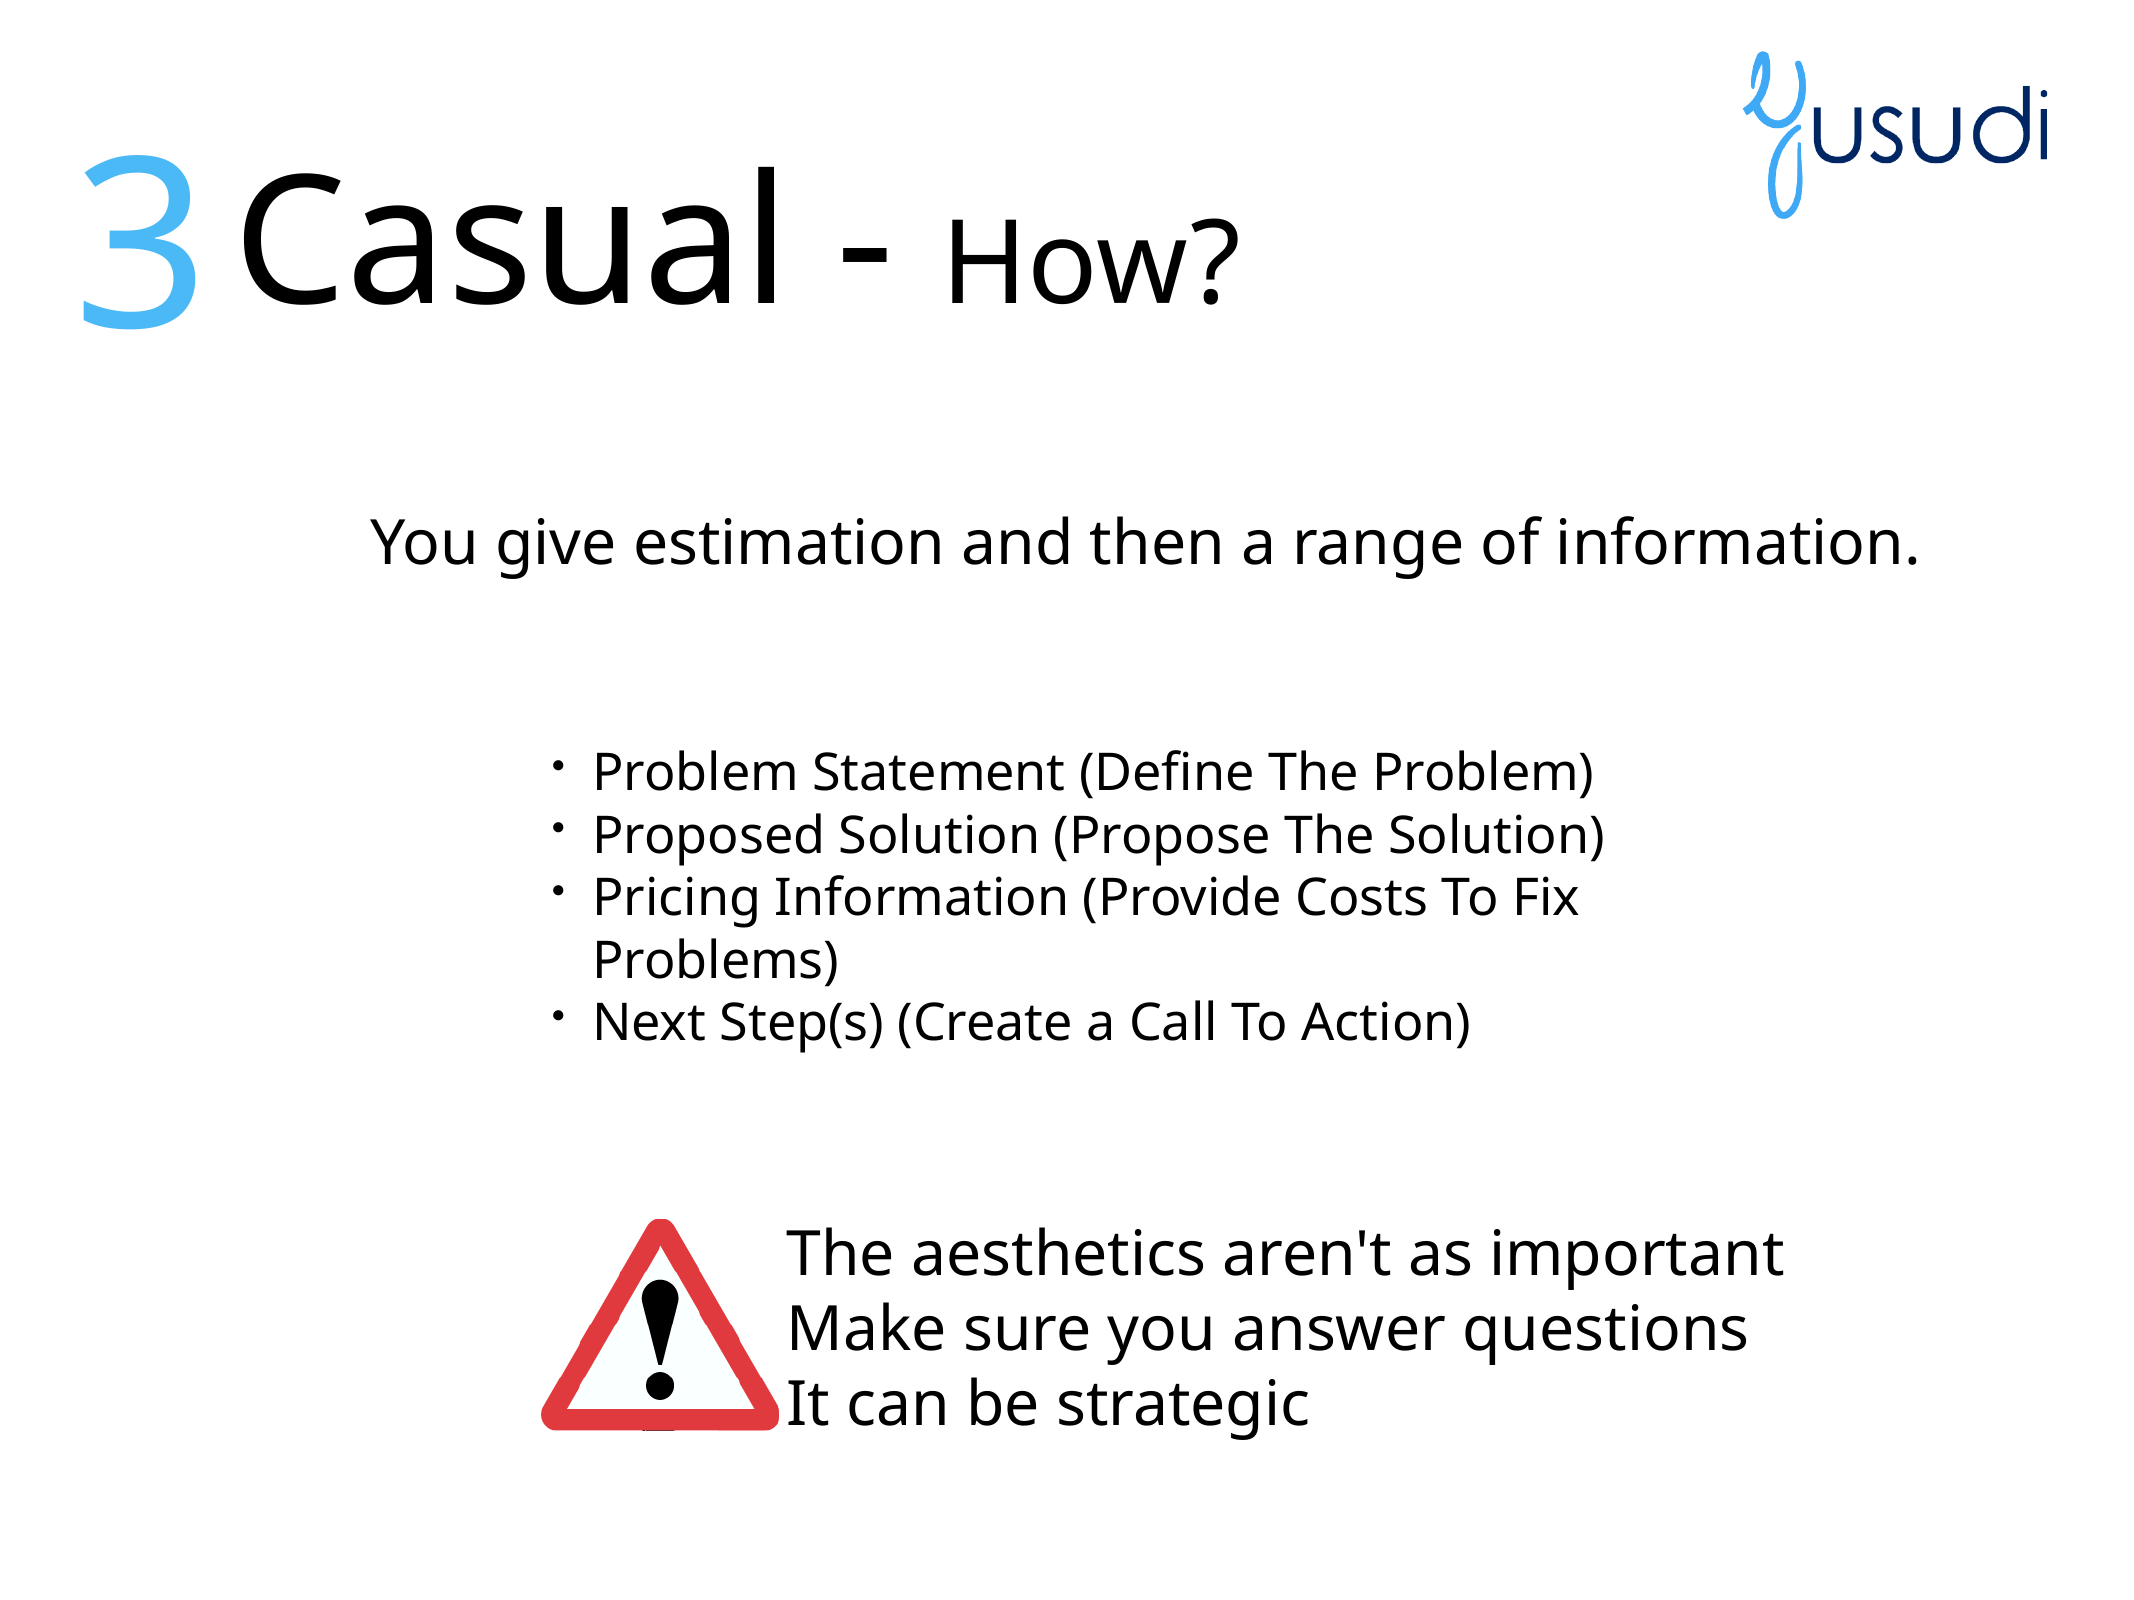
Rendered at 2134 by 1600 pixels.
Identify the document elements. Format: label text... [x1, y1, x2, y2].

text_box You give estimation and then a range of information. [362, 493, 1932, 586]
text_box Problem Statement (Define The Problem) Proposed Solution (Propose The Solution) Pricing Information (Provide Costs To Fix Problems) Next Step(s) (Create a Call To Action) [543, 730, 1811, 1060]
text_box Casual - How? [225, 116, 1493, 349]
text_box The aesthetics aren't as important Make sure you answer questions It can be strategic [778, 1204, 1795, 1446]
picture [1740, 51, 2086, 219]
picture [540, 1219, 779, 1431]
text_box 3 [65, 81, 218, 384]
